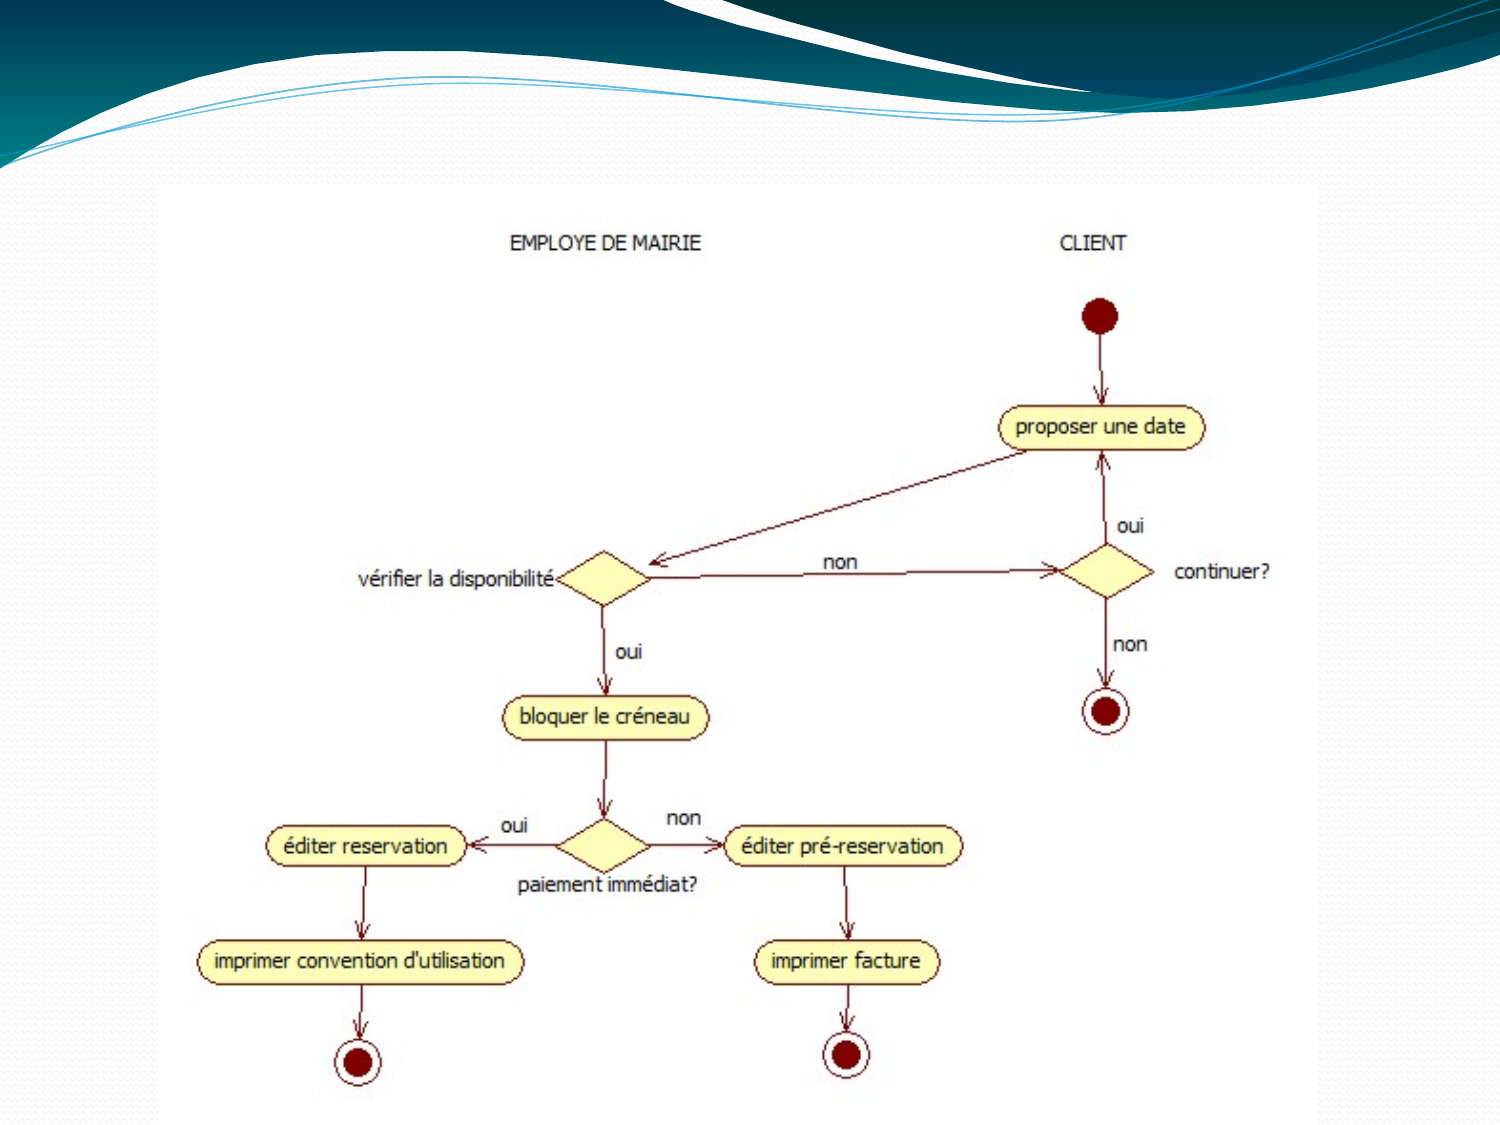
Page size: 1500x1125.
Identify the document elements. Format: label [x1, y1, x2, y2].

picture [159, 184, 1317, 1125]
